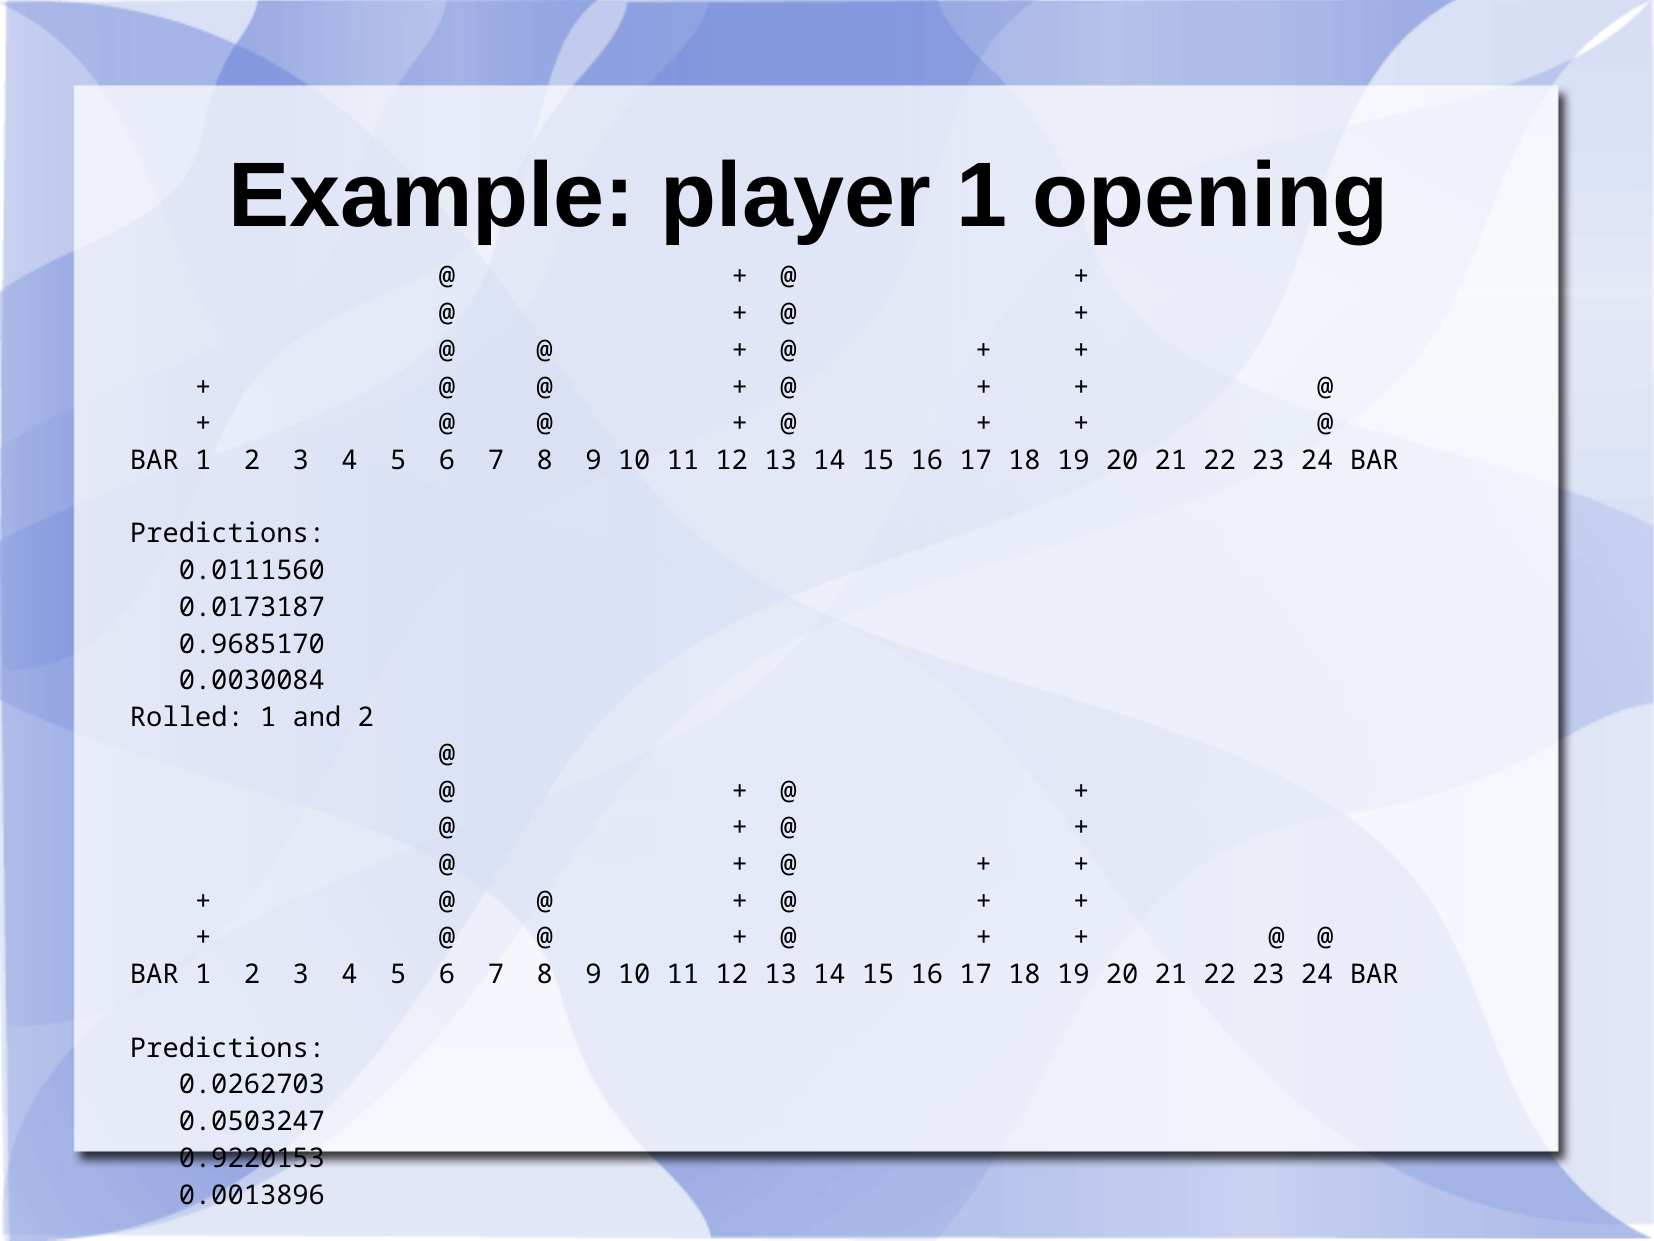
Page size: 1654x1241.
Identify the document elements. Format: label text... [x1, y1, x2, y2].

subtitle @ + @ + @ + @ + @ @ + @ + + + @ @ + @ + + @ + @ @ + @ + + @ BAR 1 2 3 4 5 6 7 8 9 10 11 12 13 14 15 16 17 18 19 20 21 22 23 24 BAR Predictions: 0.0111560 0.0173187 0.9685170 0.0030084 Rolled: 1 and 2 @ @ + @ + @ + @ + @ + @ + + + @ @ + @ + + + @ @ + @ + + @ @ BAR 1 2 3 4 5 6 7 8 9 10 11 12 13 14 15 16 17 18 19 20 21 22 23 24 BAR Predictions: 0.0262703 0.0503247 0.9220153 0.0013896 [129, 332, 1489, 1137]
picture [0, 0, 1654, 1241]
title Example: player 1 opening [82, 98, 1536, 291]
